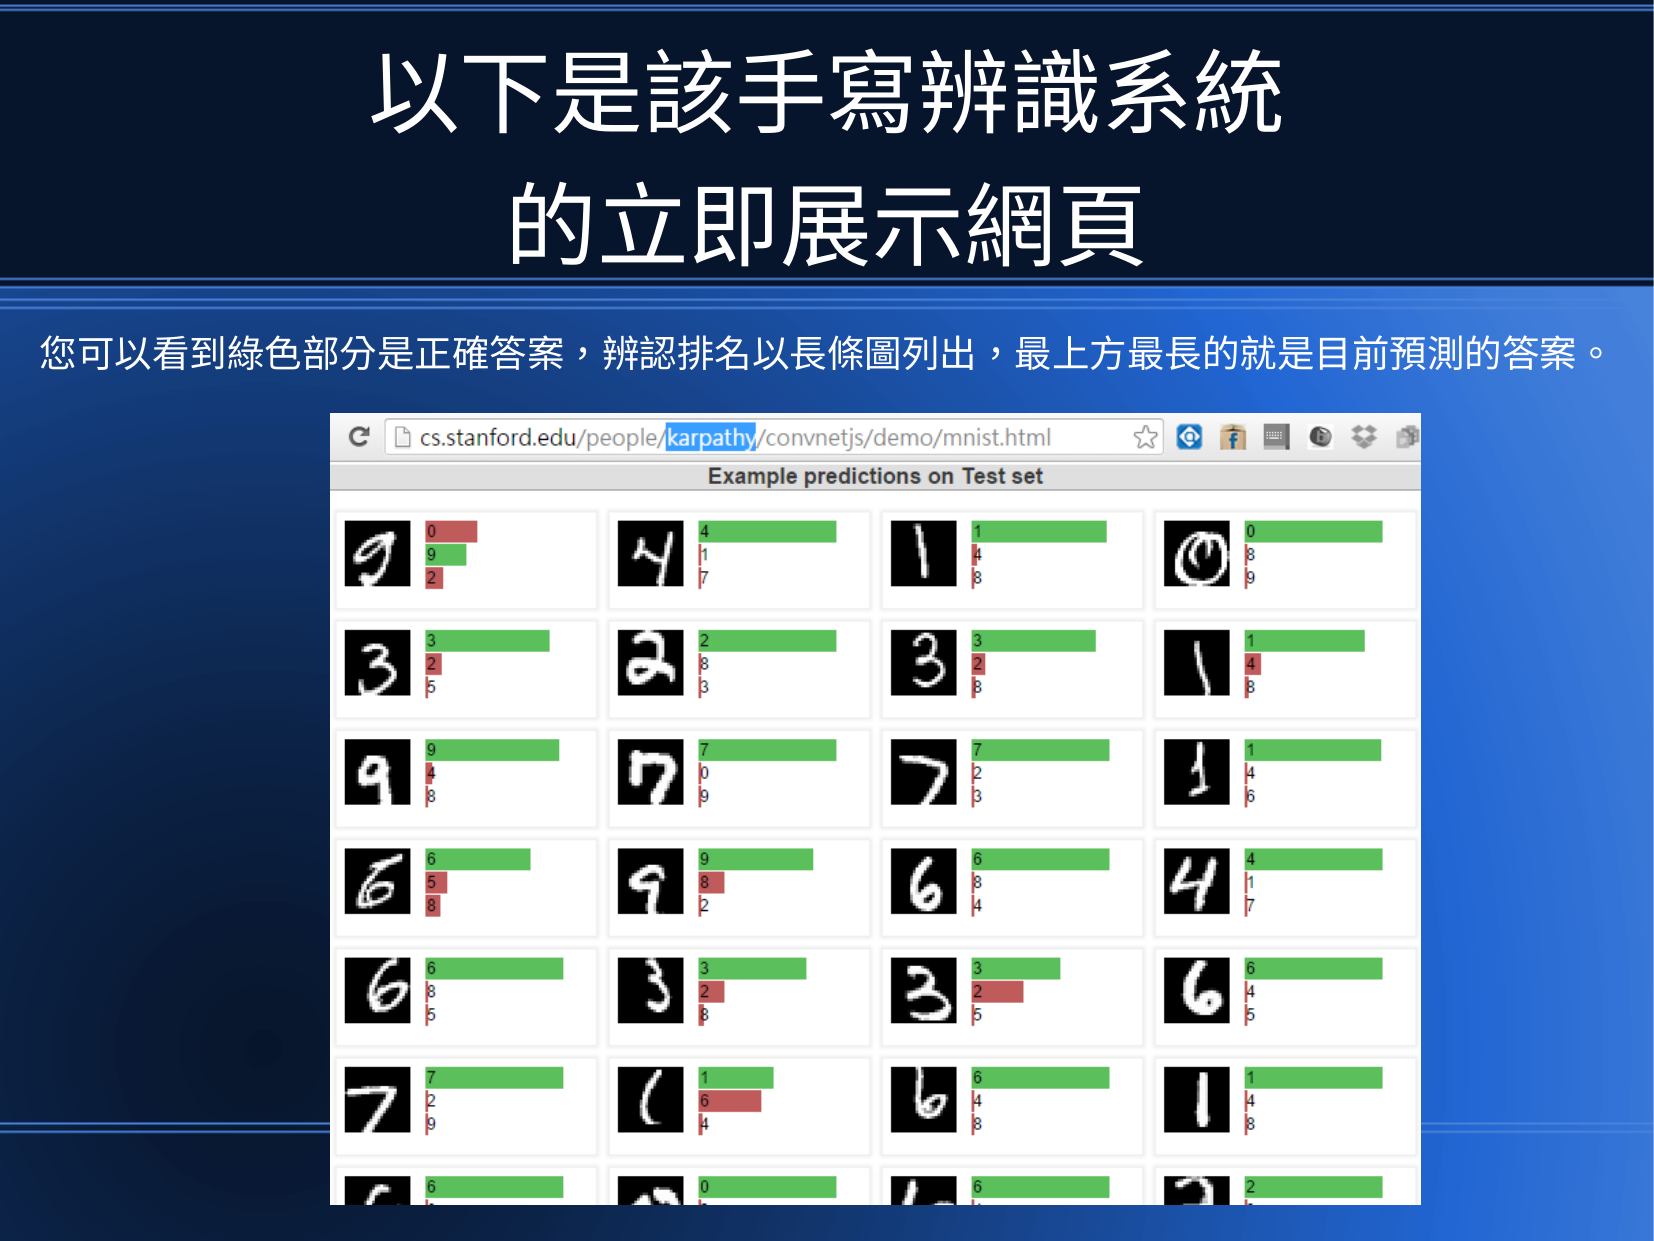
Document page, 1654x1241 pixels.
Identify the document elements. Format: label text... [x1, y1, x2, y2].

text_box 您可以看到綠色部分是正確答案，辨認排名以長條圖列出，最上方最長的就是目前預測的答案。 [25, 316, 1630, 378]
picture [0, 0, 1654, 1241]
title 以下是該手寫辨識系統 的立即展示網頁 [82, 42, 1571, 264]
